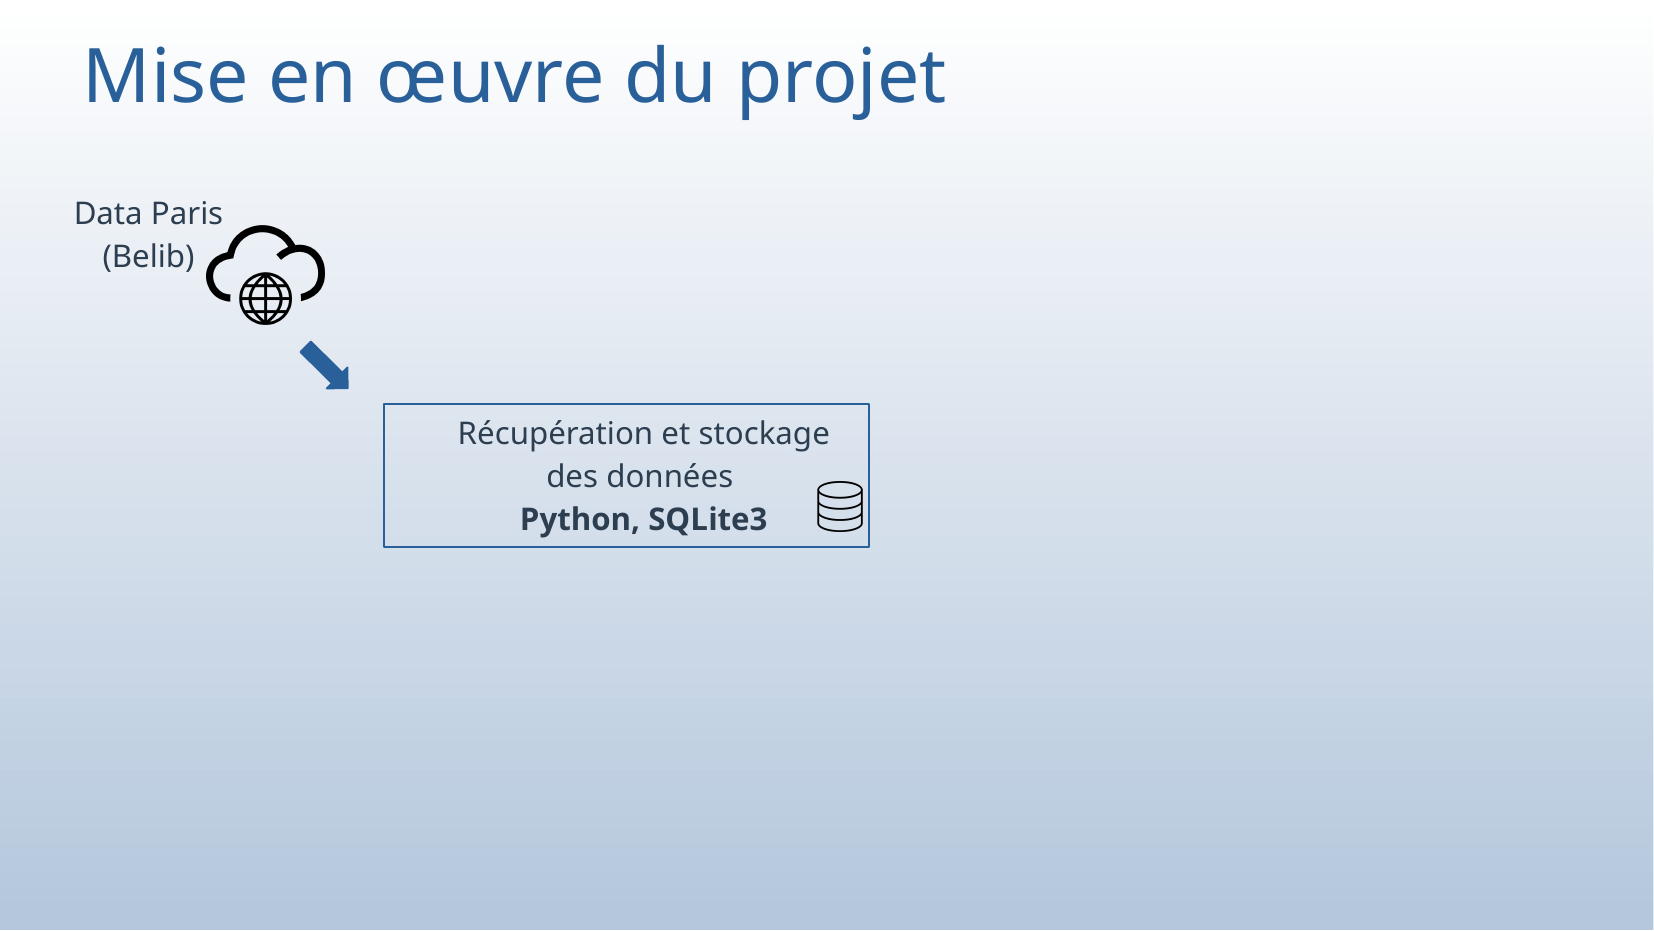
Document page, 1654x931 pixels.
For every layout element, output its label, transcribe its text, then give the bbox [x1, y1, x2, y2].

title Mise en œuvre du projet [82, 0, 1571, 151]
text_box Data Paris (Belib) [59, 171, 266, 296]
picture [815, 481, 865, 532]
text_box Récupération et stockage des données Python, SQLite3 [383, 413, 869, 537]
picture [206, 225, 325, 325]
text_box [59, 224, 1595, 931]
